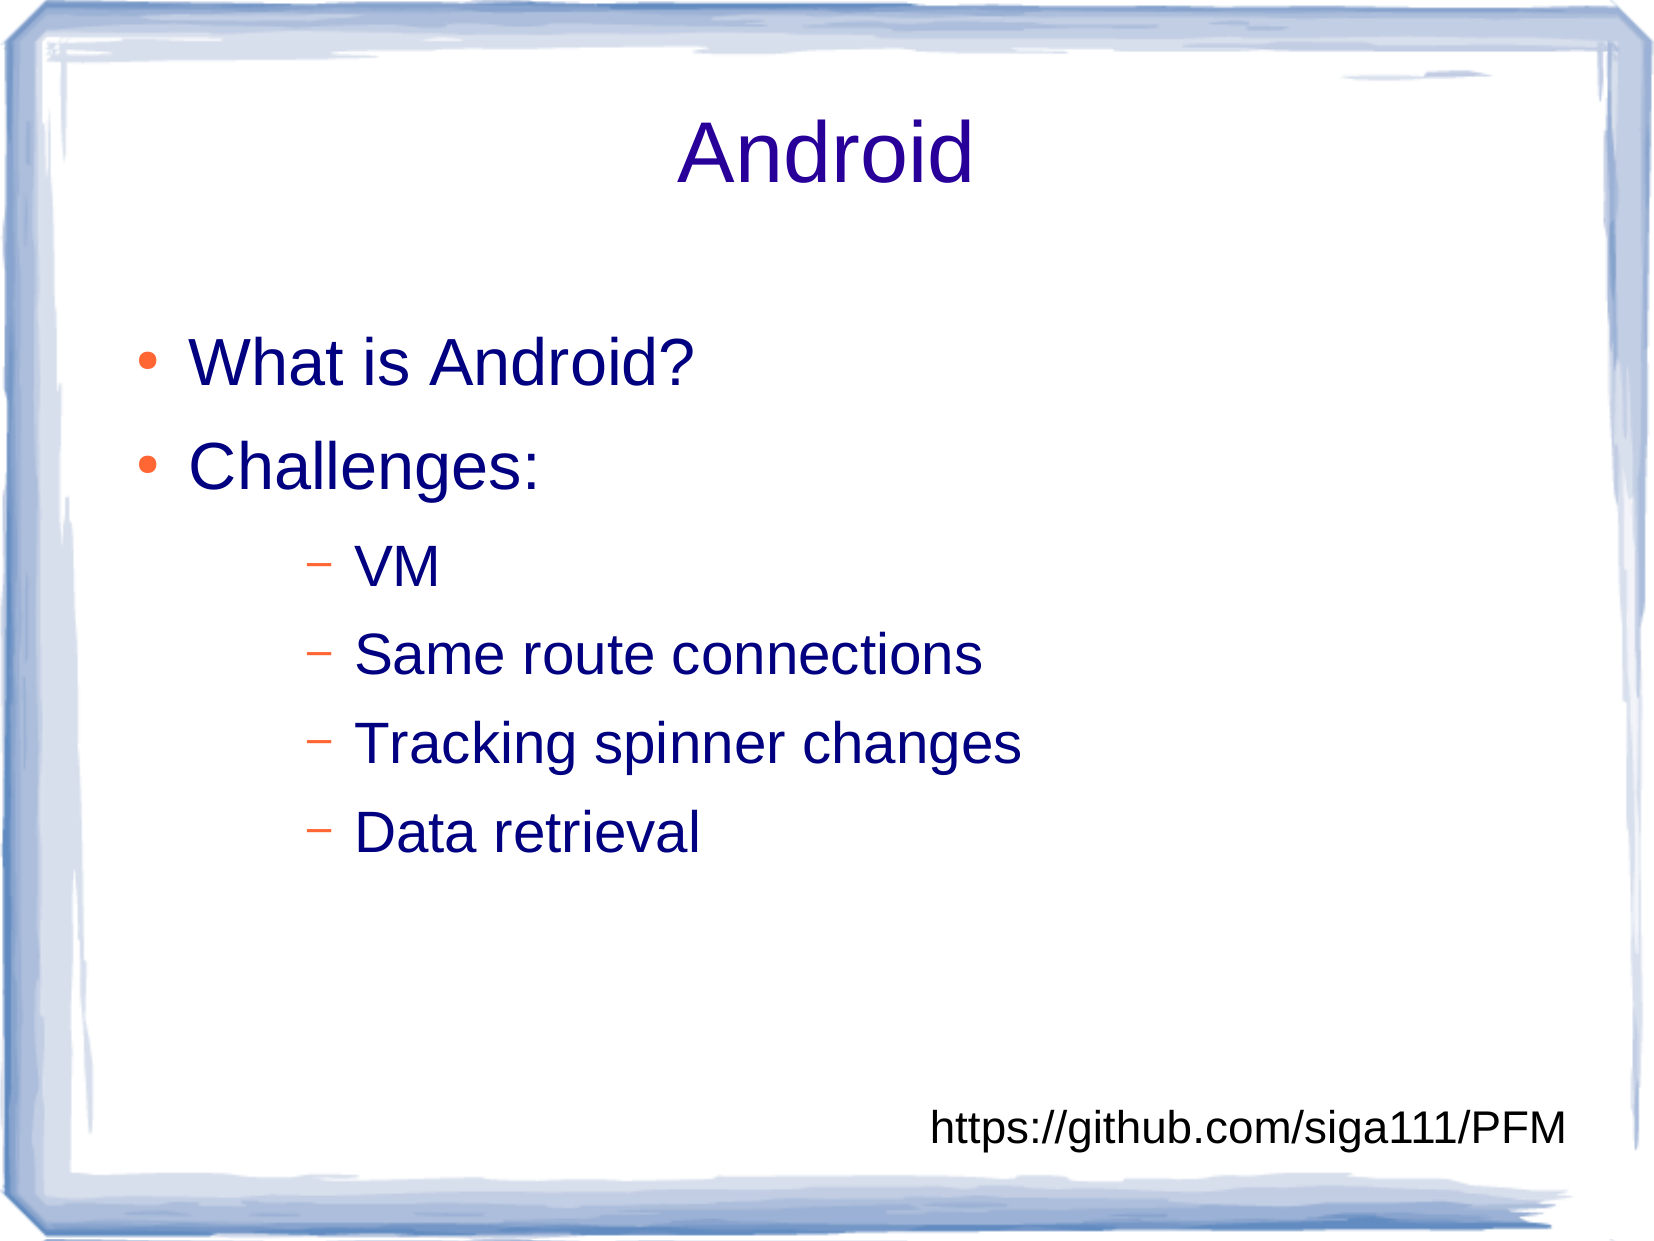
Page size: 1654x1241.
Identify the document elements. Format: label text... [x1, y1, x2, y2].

picture [0, 0, 1654, 1241]
list What is Android? Challenges: VM Same route connections Tracking spinner changes Data retrieval [118, 324, 1571, 1045]
title Android [82, 49, 1571, 257]
